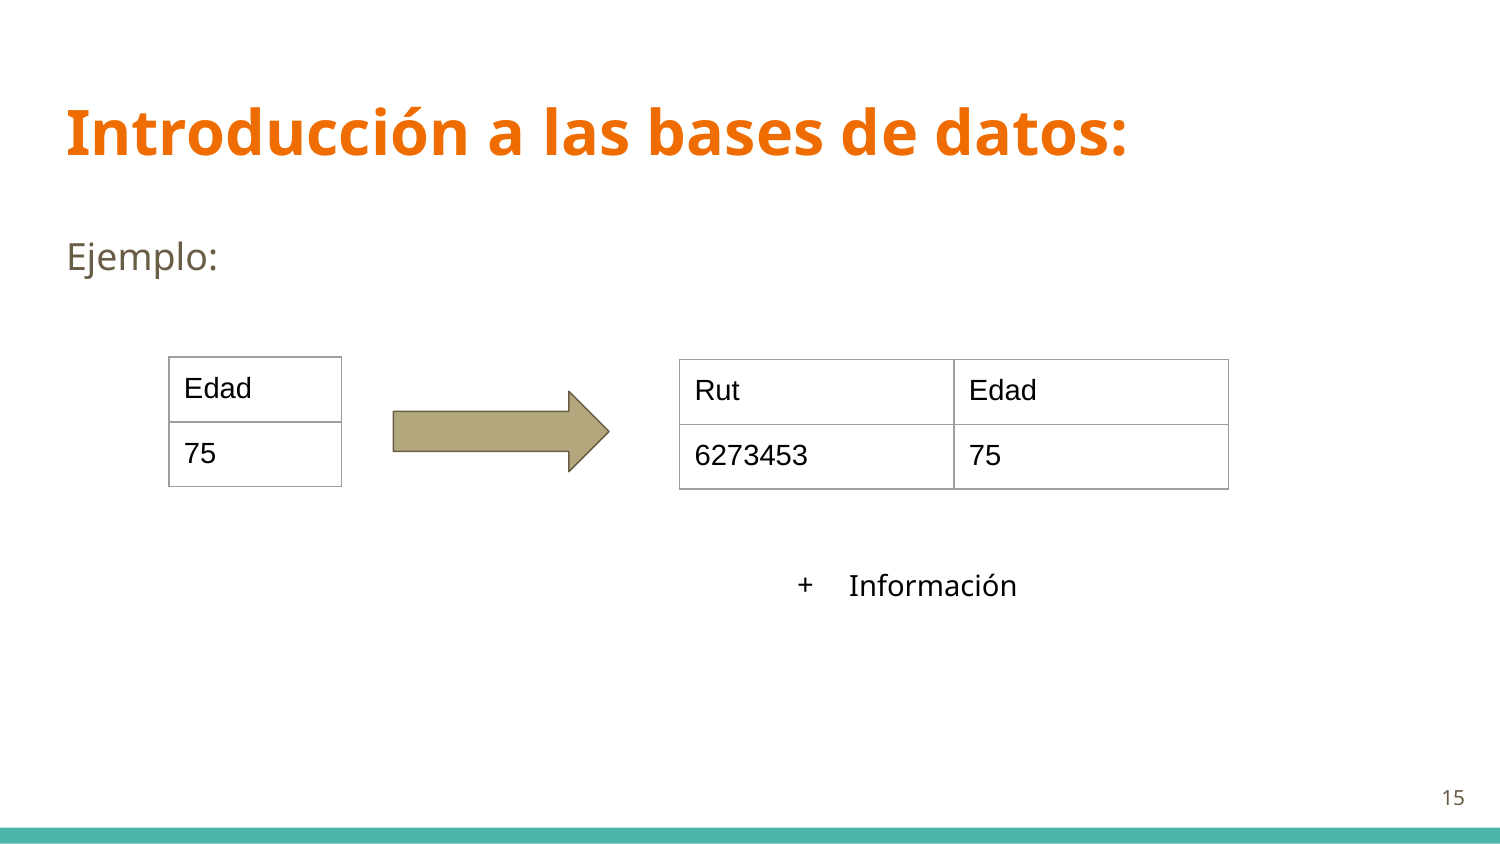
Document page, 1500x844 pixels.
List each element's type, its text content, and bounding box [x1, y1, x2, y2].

table_header Edad [955, 360, 1228, 424]
title Introducción a las bases de datos: [51, 72, 1449, 189]
table_cell 75 [170, 423, 341, 486]
text_box [393, 391, 610, 472]
text_box Información [759, 551, 1161, 617]
slide_number <number> [1389, 764, 1480, 830]
table_cell 75 [955, 425, 1228, 488]
list Ejemplo: [51, 207, 1449, 750]
table_header Edad [170, 358, 341, 421]
table_cell 6273453 [680, 425, 953, 488]
table_header Rut [680, 360, 953, 424]
